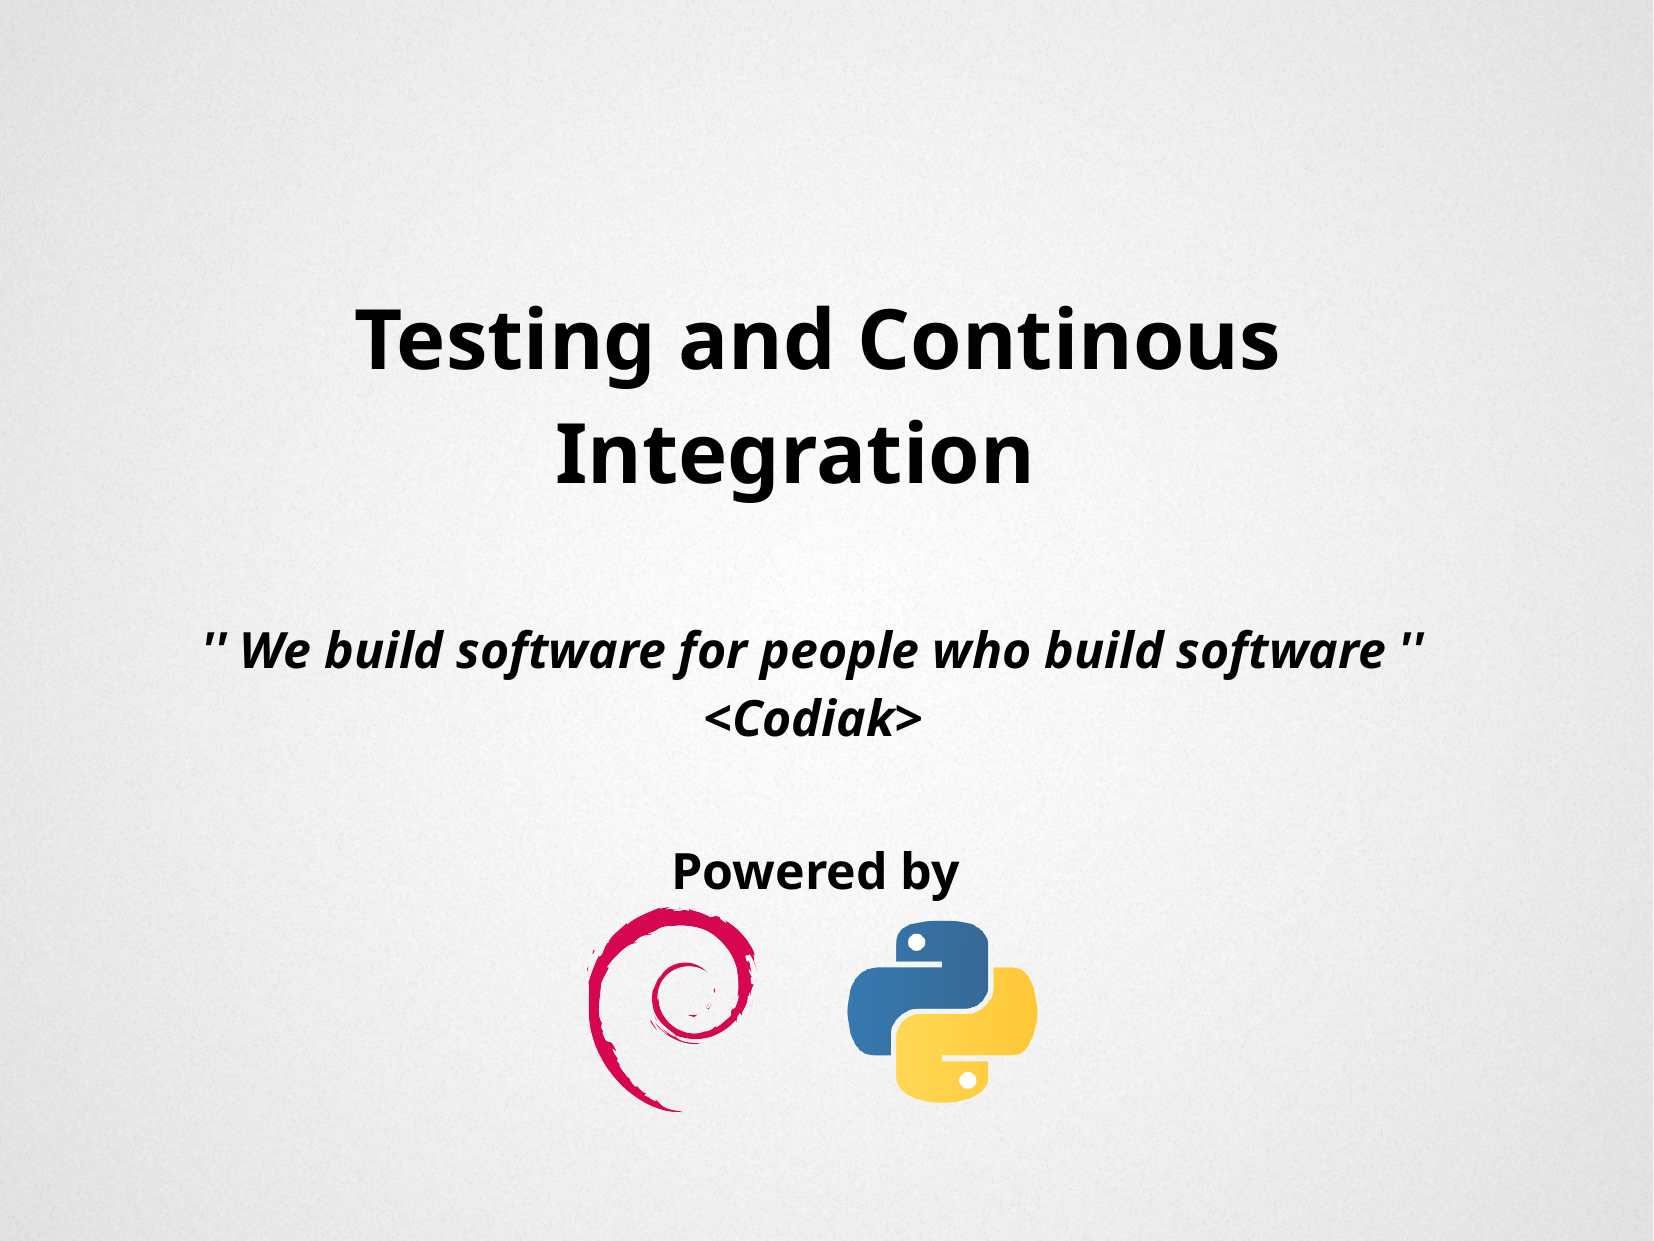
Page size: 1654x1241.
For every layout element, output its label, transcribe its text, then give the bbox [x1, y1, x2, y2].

text_box '' We build software for people who build software '' <Codiak> [174, 607, 1453, 735]
picture [0, 0, 1654, 1241]
text_box Powered by [611, 774, 1021, 932]
text_box Testing and Continous Integration [120, 225, 1471, 564]
